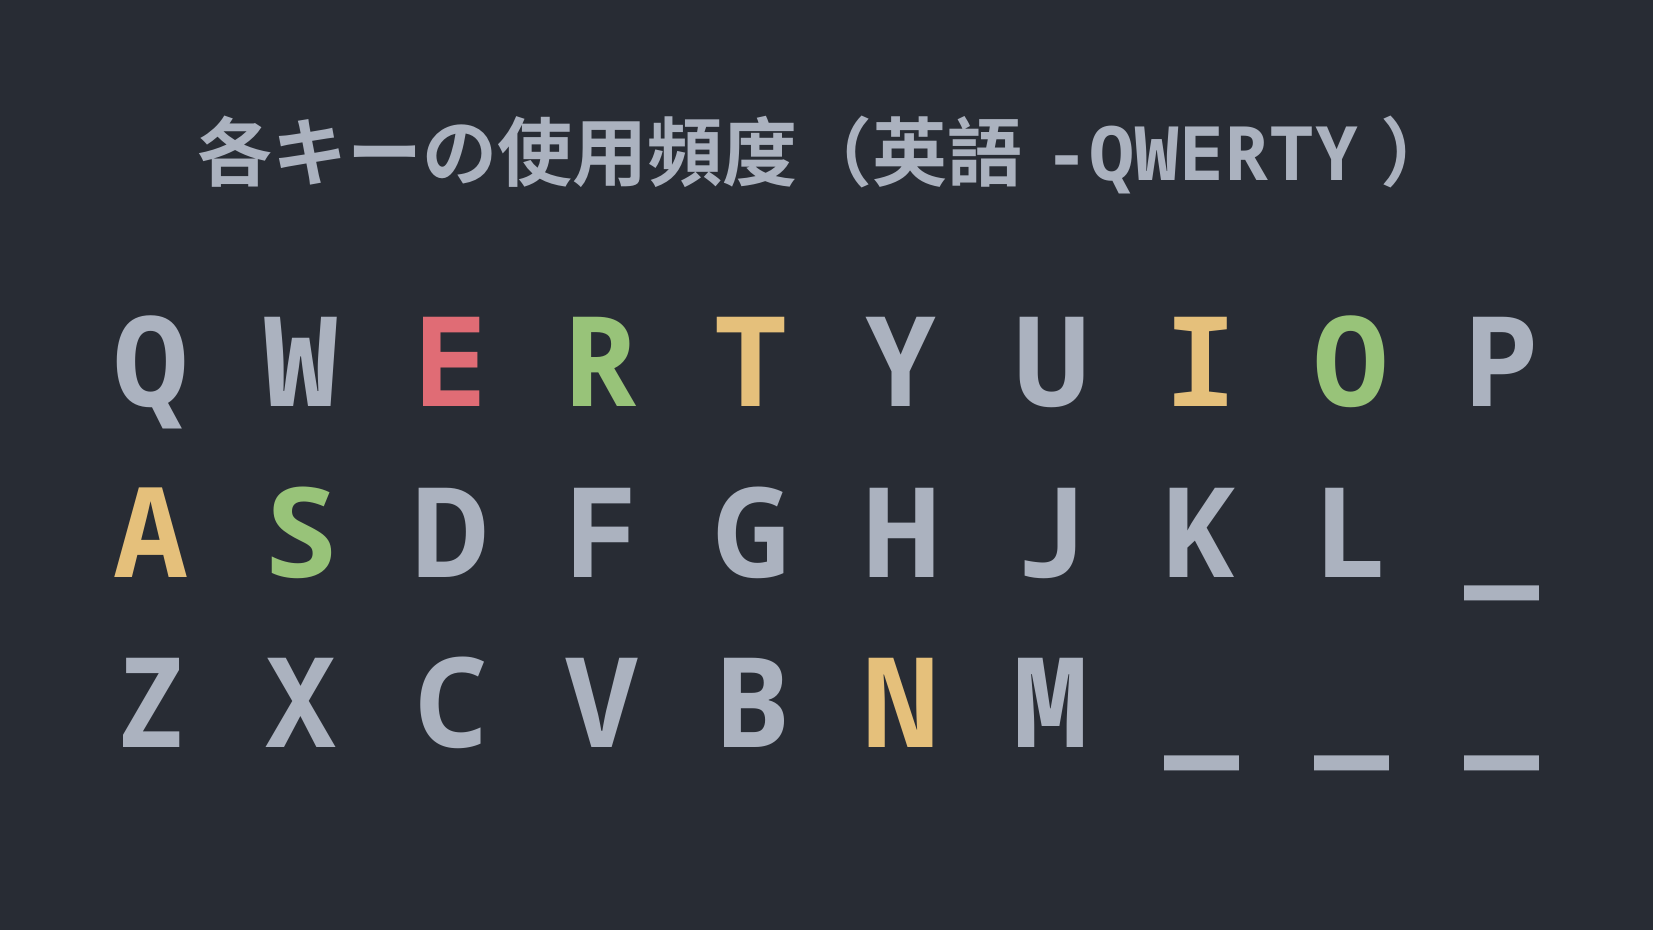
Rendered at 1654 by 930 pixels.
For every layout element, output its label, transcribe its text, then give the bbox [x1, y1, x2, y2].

title 各キーの使用頻度（英語-QWERTY） [82, 69, 1571, 226]
subtitle Q W E R T Y U I O P A S D F G H J K L _ Z X C V B N M _ _ _ [82, 226, 1571, 833]
